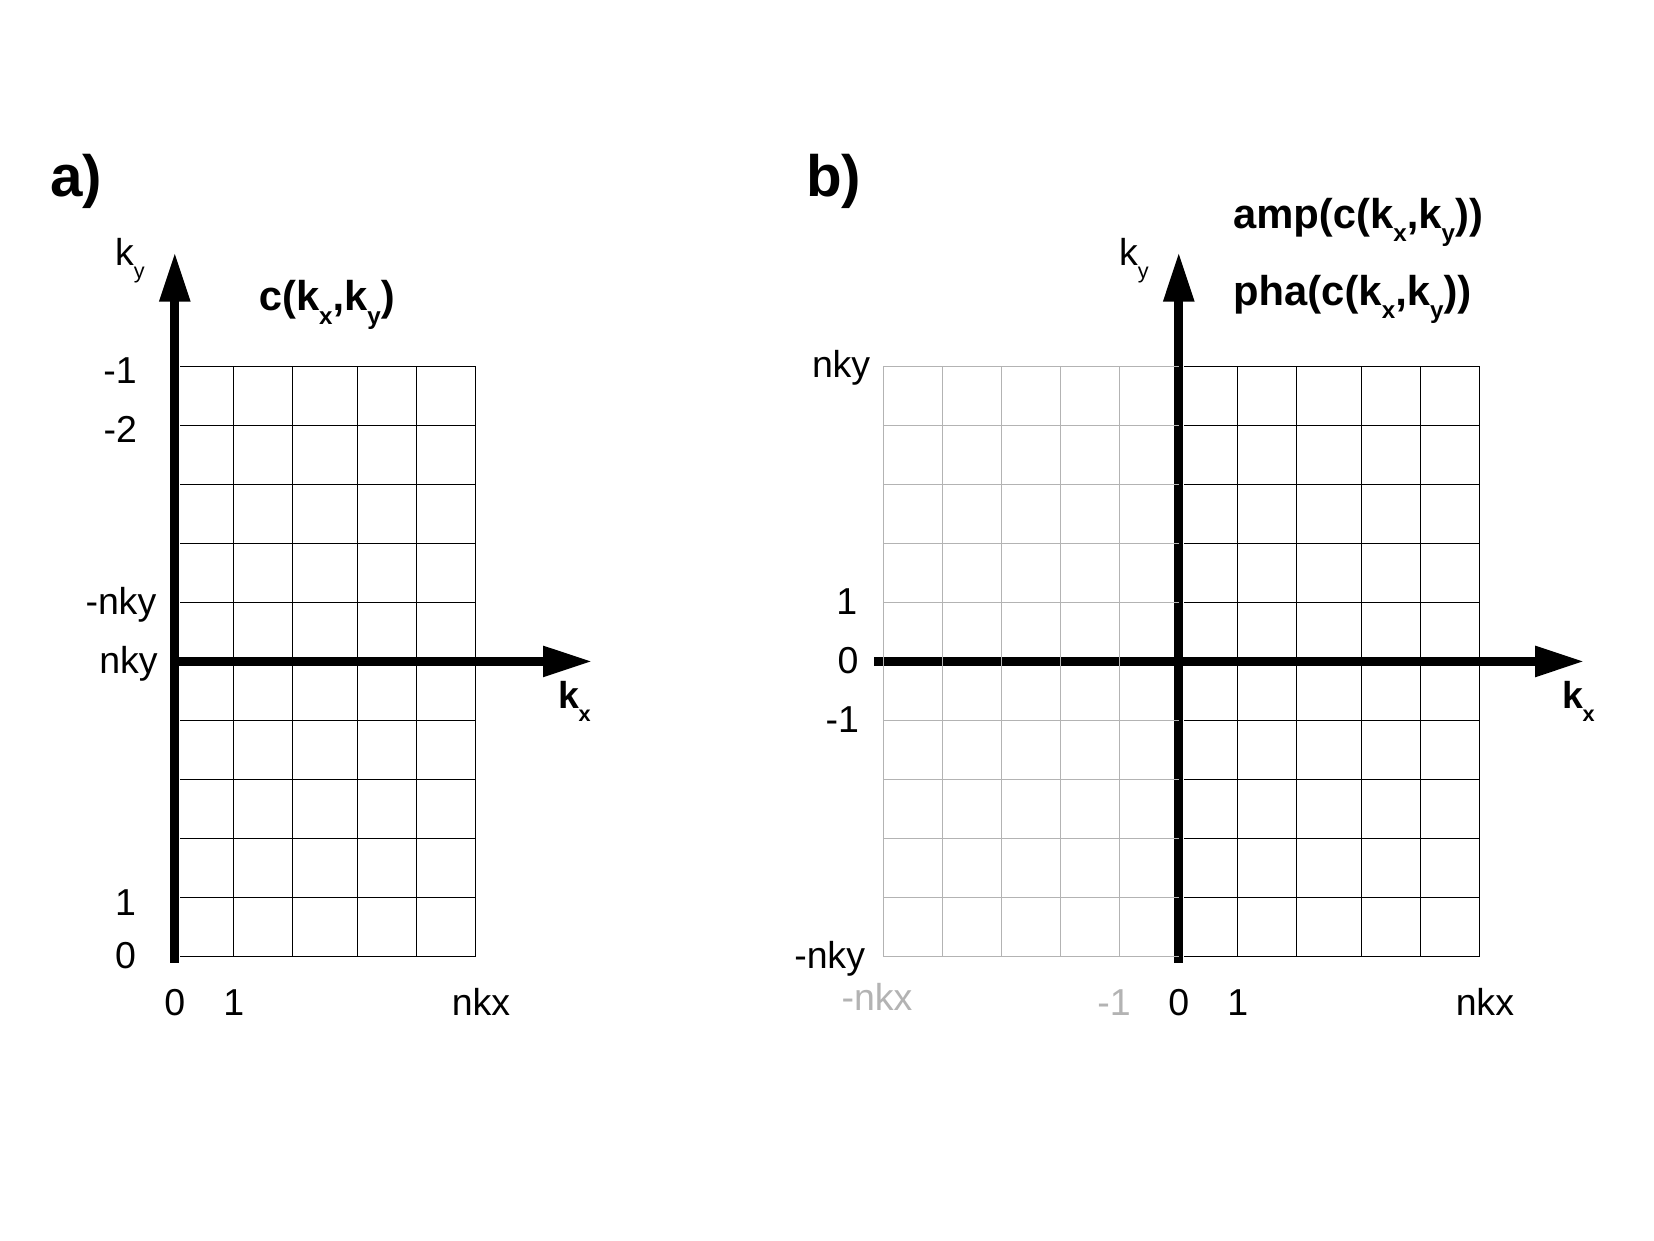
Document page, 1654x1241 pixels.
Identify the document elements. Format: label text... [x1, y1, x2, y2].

text_box 0 [100, 931, 162, 984]
text_box -nky [779, 927, 891, 984]
text_box nky [797, 336, 896, 394]
text_box -nkx [826, 968, 928, 1026]
text_box 0 [149, 974, 208, 1032]
text_box -1 [810, 690, 883, 748]
text_box c(kx,ky) [243, 265, 410, 338]
text_box amp(c(kx,ky)) [1218, 183, 1498, 255]
text_box -nky [70, 572, 192, 630]
text_box 0 [1157, 974, 1212, 1032]
text_box -nky [884, 927, 891, 956]
text_box ky [1104, 224, 1164, 291]
text_box nky [84, 631, 173, 689]
text_box nkx [437, 974, 536, 1032]
text_box -2 [88, 401, 163, 459]
text_box nky [884, 367, 896, 394]
text_box 1 [208, 974, 270, 1032]
text_box 0 [822, 631, 883, 689]
text_box nkx [1441, 974, 1540, 1032]
text_box b) [791, 135, 877, 216]
text_box -1 [1082, 974, 1157, 1032]
text_box 1 [1212, 974, 1274, 1032]
text_box 1 [100, 874, 162, 931]
text_box a) [35, 135, 118, 216]
text_box pha(c(kx,ky)) [1218, 259, 1487, 332]
text_box kx [543, 667, 617, 734]
text_box 1 [810, 572, 883, 630]
text_box -1 [88, 342, 163, 400]
text_box kx [1547, 667, 1621, 734]
text_box ky [100, 224, 160, 291]
